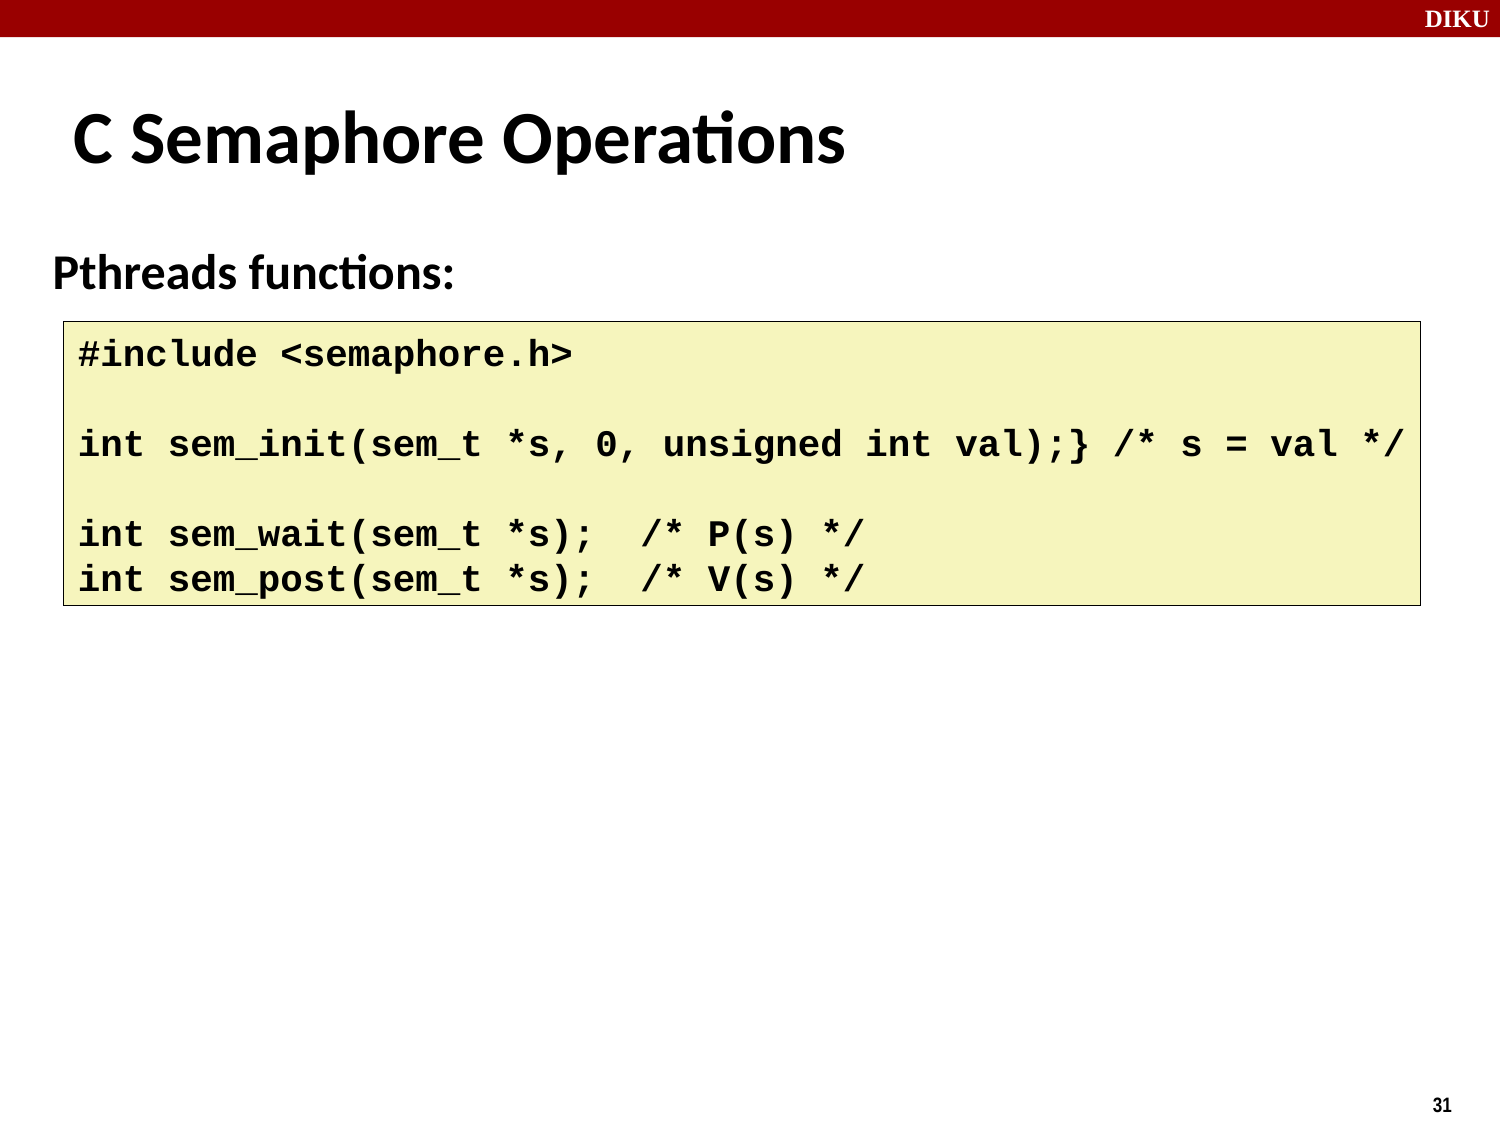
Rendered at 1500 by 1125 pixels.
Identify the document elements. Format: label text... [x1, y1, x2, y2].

text_box C Semaphore Operations [58, 71, 1304, 197]
text_box #include <semaphore.h> int sem_init(sem_t *s, 0, unsigned int val);} /* s = val */ int sem_wait(sem_t *s); /* P(s) */ int sem_post(sem_t *s); /* V(s) */ [63, 321, 1421, 606]
text_box Pthreads functions: [37, 232, 1333, 322]
